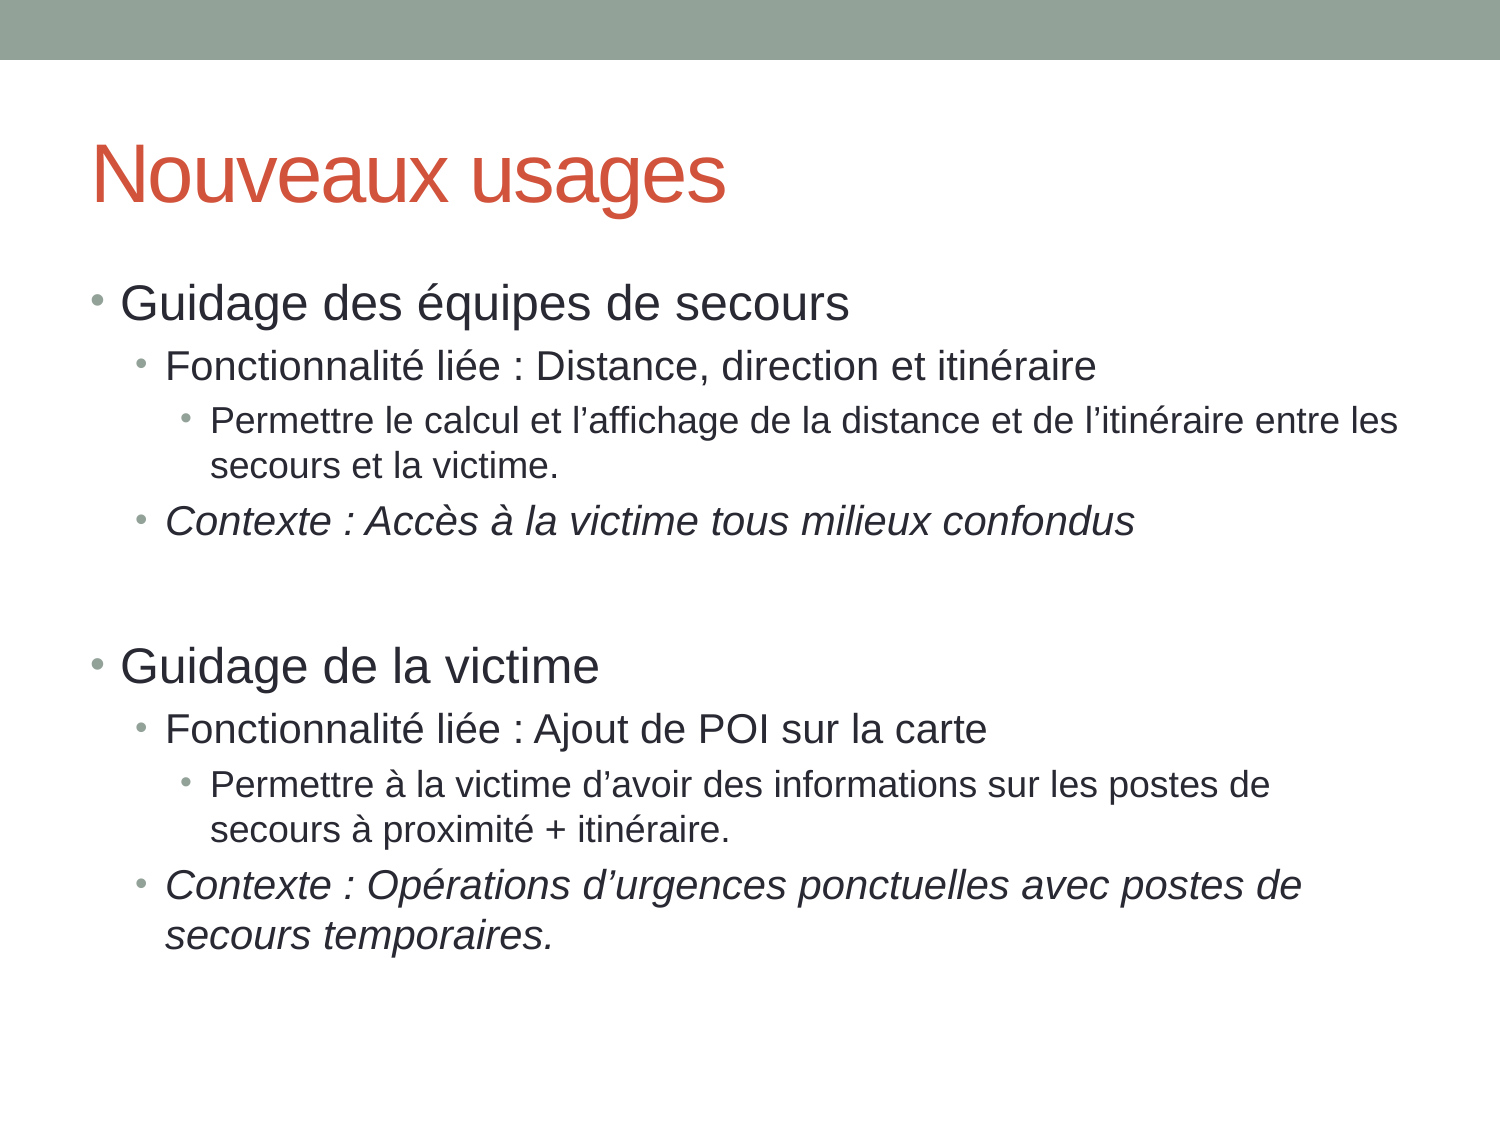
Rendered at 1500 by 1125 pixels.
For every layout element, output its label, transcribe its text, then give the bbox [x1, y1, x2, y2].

list Guidage des équipes de secours Fonctionnalité liée : Distance, direction et itinéraire Permettre le calcul et l’affichage de la distance et de l’itinéraire entre les secours et la victime. Contexte : Accès à la victime tous milieux confondus Guidage de la victime Fonctionnalité liée : Ajout de POI sur la carte Permettre à la victime d’avoir des informations sur les postes de secours à proximité + itinéraire. Contexte : Opérations d’urgences ponctuelles avec postes de secours temporaires. [75, 262, 1425, 1063]
title Nouveaux usages [75, 87, 1425, 250]
